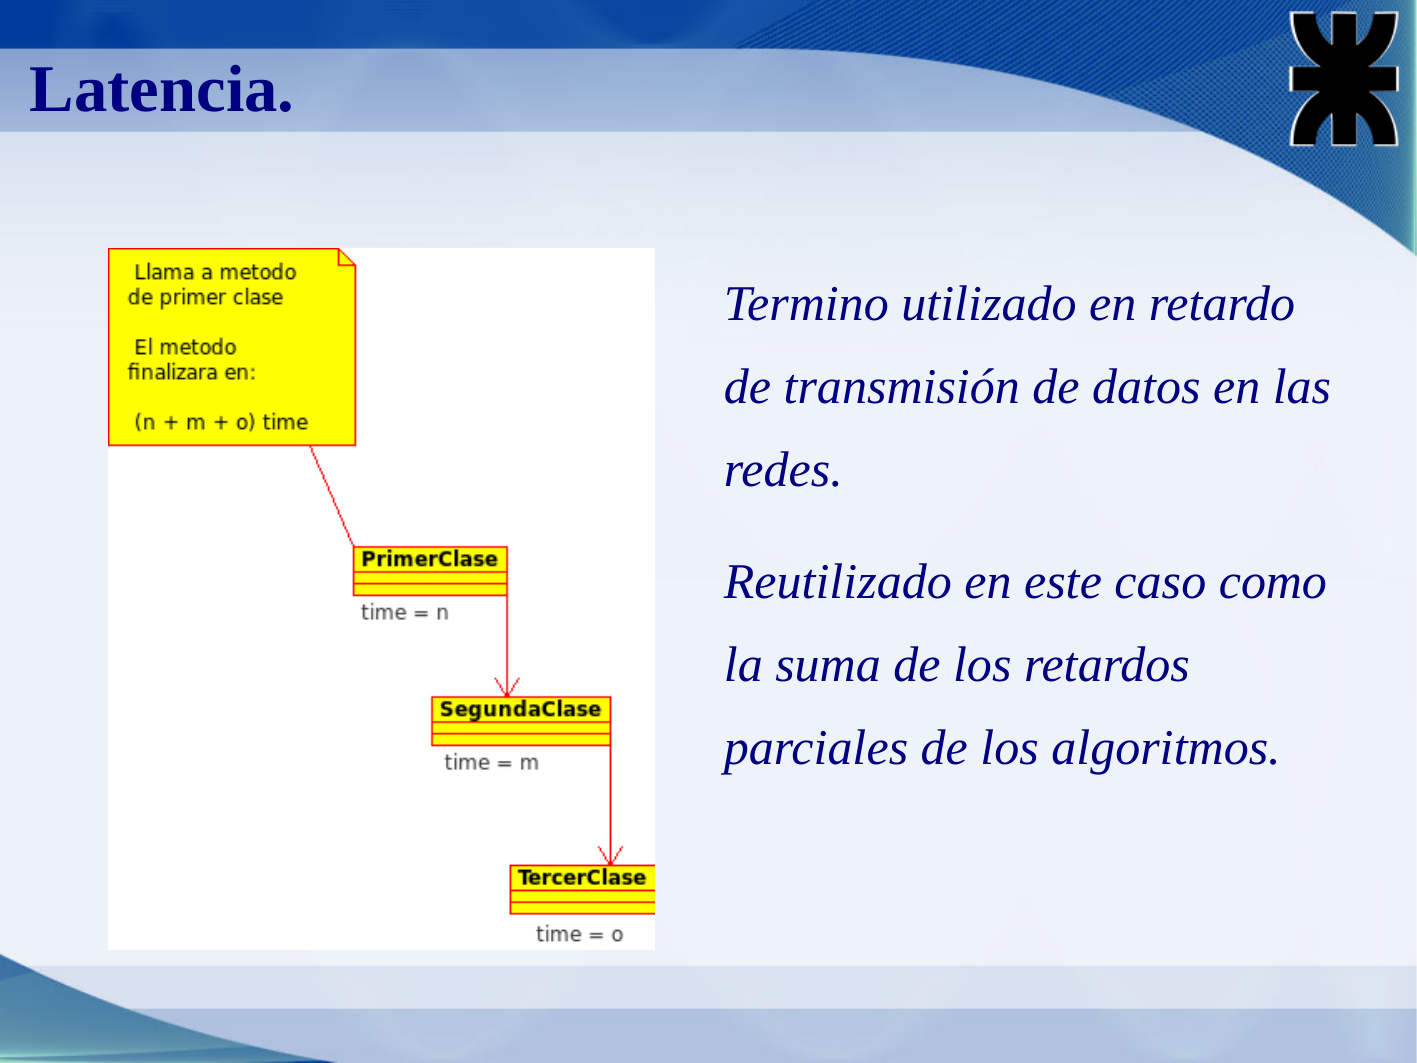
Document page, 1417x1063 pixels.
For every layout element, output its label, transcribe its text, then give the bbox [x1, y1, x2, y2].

title Latencia. [29, 29, 1305, 148]
list Termino utilizado en retardo de transmisión de datos en las redes. Reutilizado en este caso como la suma de los retardos parciales de los algoritmos. [724, 248, 1347, 936]
picture [0, 0, 1417, 1063]
